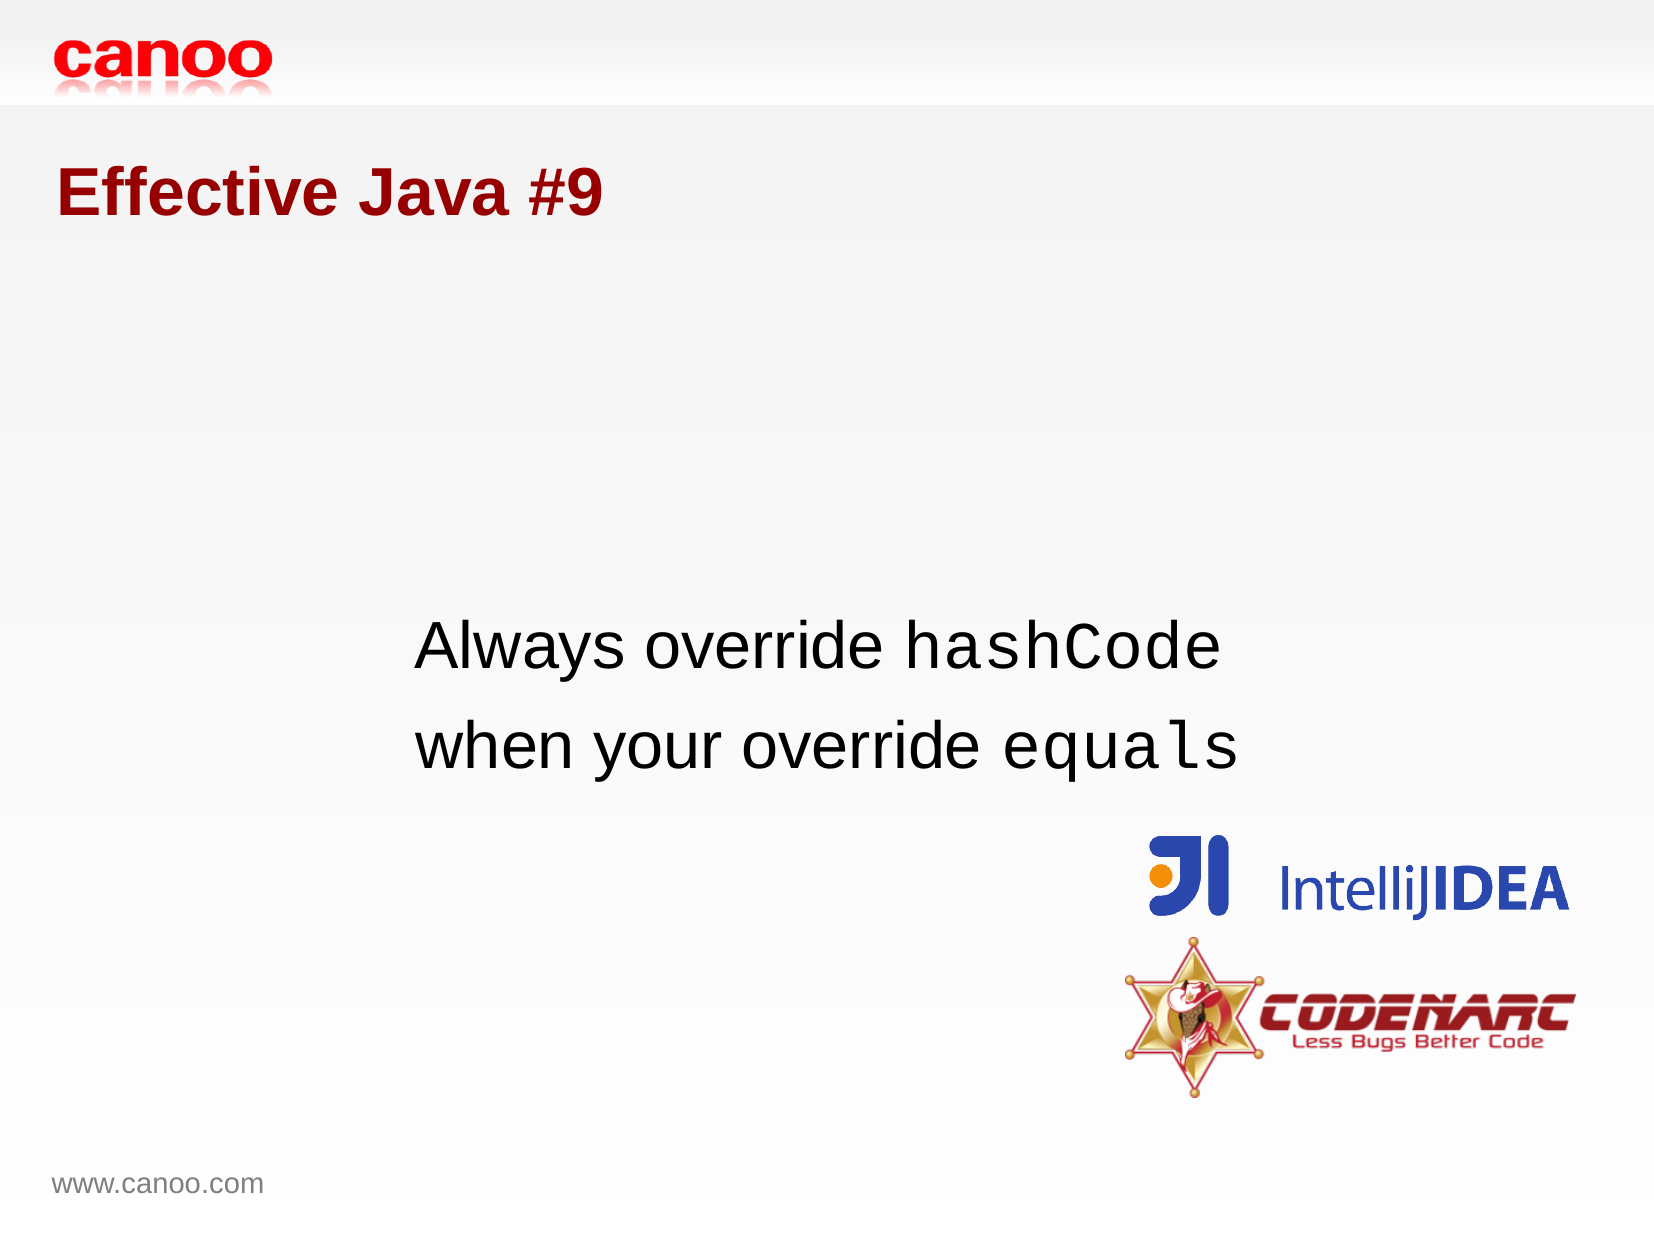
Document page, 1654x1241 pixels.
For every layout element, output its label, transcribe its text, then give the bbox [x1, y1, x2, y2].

subtitle Always override hashCode when your override equals [48, 282, 1609, 1102]
picture [1136, 834, 1587, 922]
picture [51, 37, 273, 119]
picture [1125, 937, 1576, 1099]
title Effective Java #9 [48, 138, 1609, 237]
